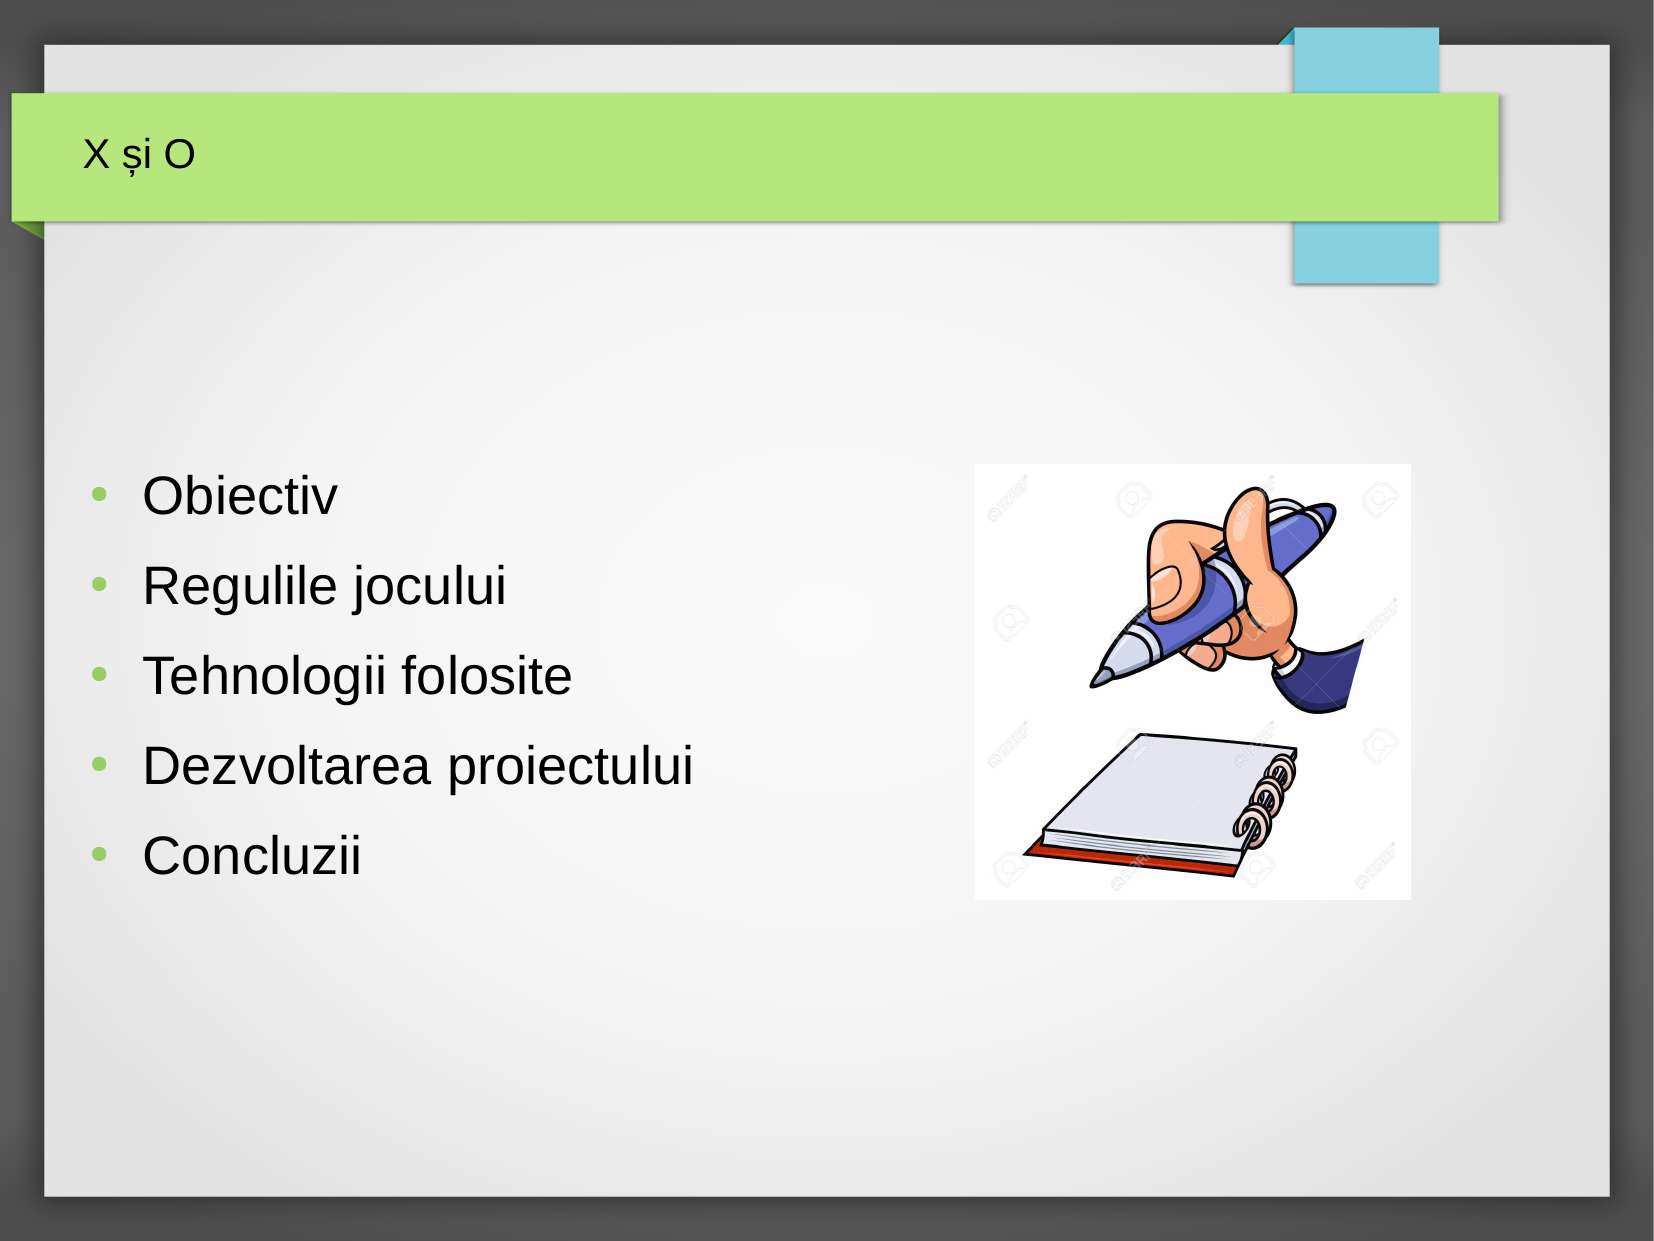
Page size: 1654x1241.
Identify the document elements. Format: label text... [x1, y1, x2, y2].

title X și O [82, 94, 1264, 213]
list Obiectiv Regulile jocului Tehnologii folosite Dezvoltarea proiectului Concluzii [71, 285, 1561, 1005]
picture [0, 0, 1654, 1241]
